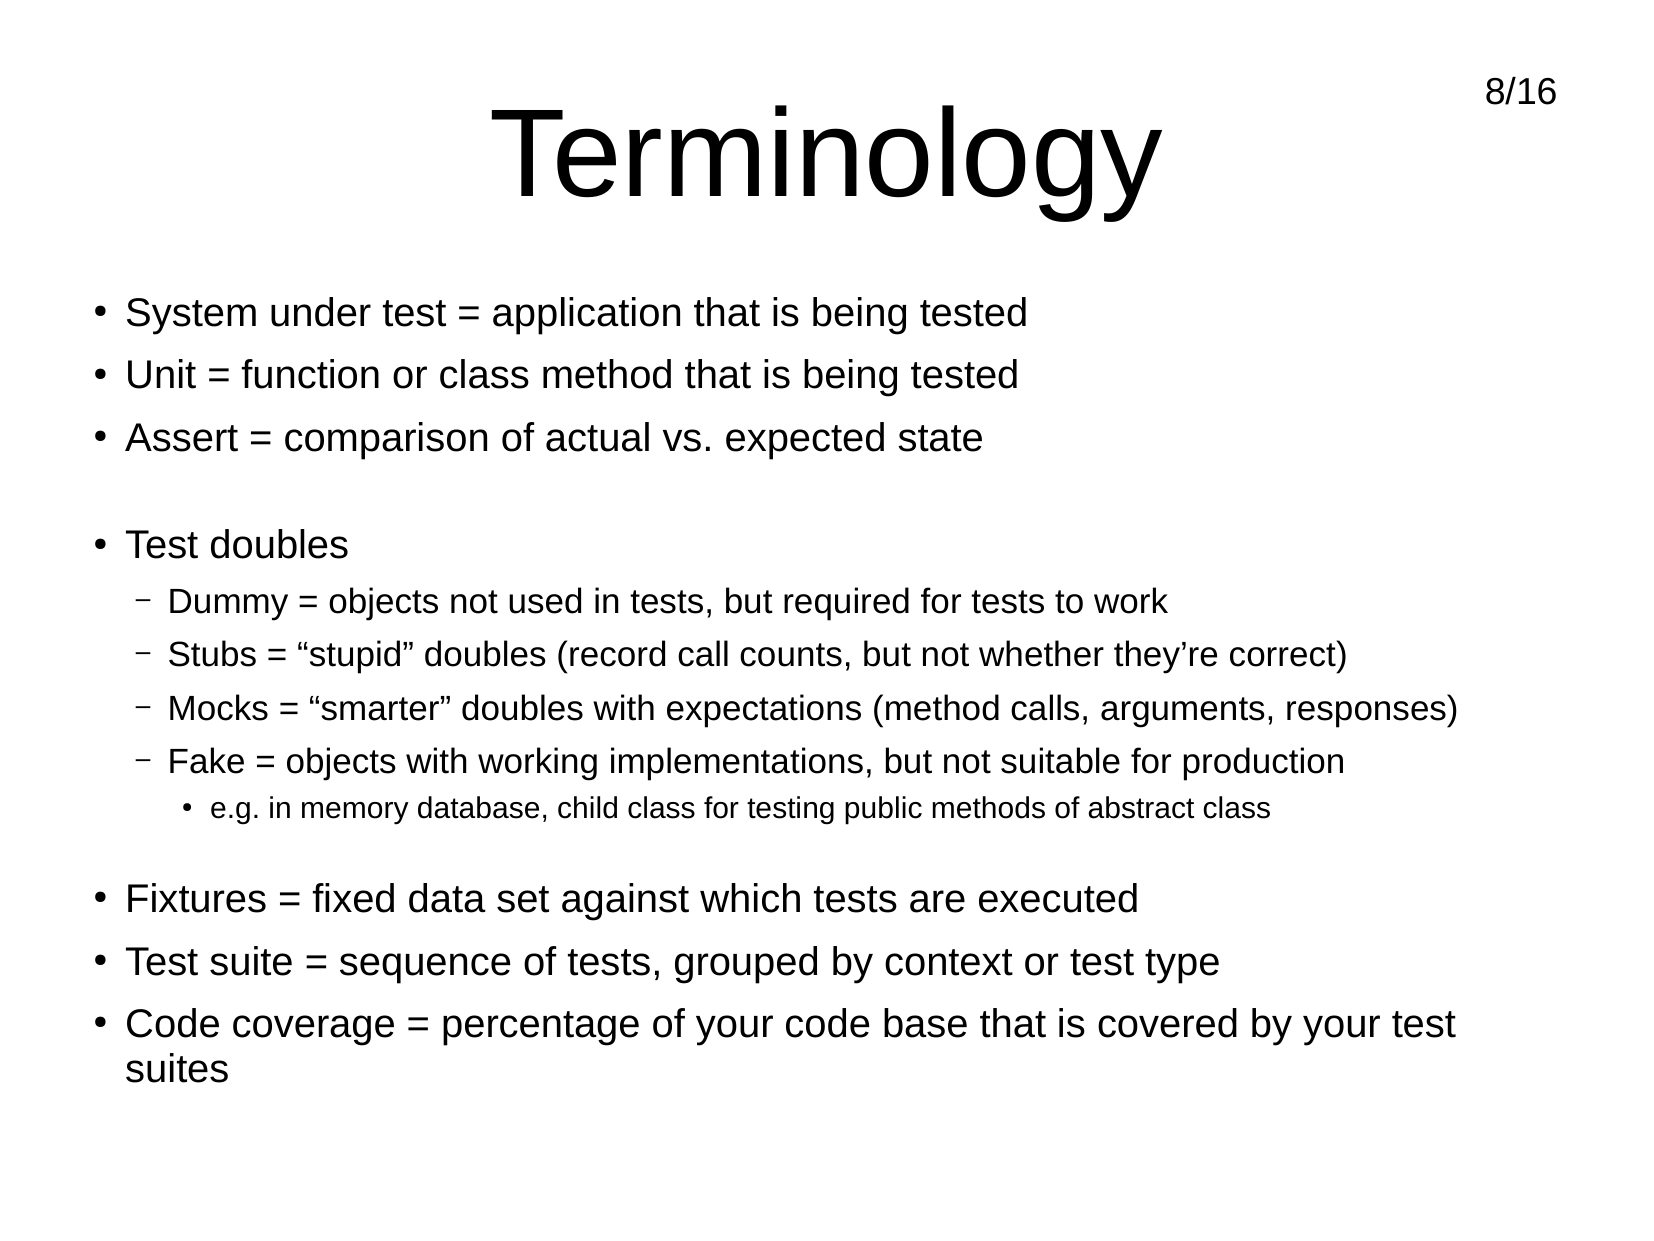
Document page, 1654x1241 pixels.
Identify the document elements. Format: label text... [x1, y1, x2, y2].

list System under test = application that is being tested Unit = function or class method that is being tested Assert = comparison of actual vs. expected state Test doubles Dummy = objects not used in tests, but required for tests to work Stubs = “stupid” doubles (record call counts, but not whether they’re correct) Mocks = “smarter” doubles with expectations (method calls, arguments, responses) Fake = objects with working implementations, but not suitable for production e.g. in memory database, child class for testing public methods of abstract class Fixtures = fixed data set against which tests are executed Test suite = sequence of tests, grouped by context or test type Code coverage = percentage of your code base that is covered by your test suites [82, 290, 1571, 1096]
title Terminology [82, 49, 1571, 257]
text_box <number>/16 [1470, 63, 1606, 162]
